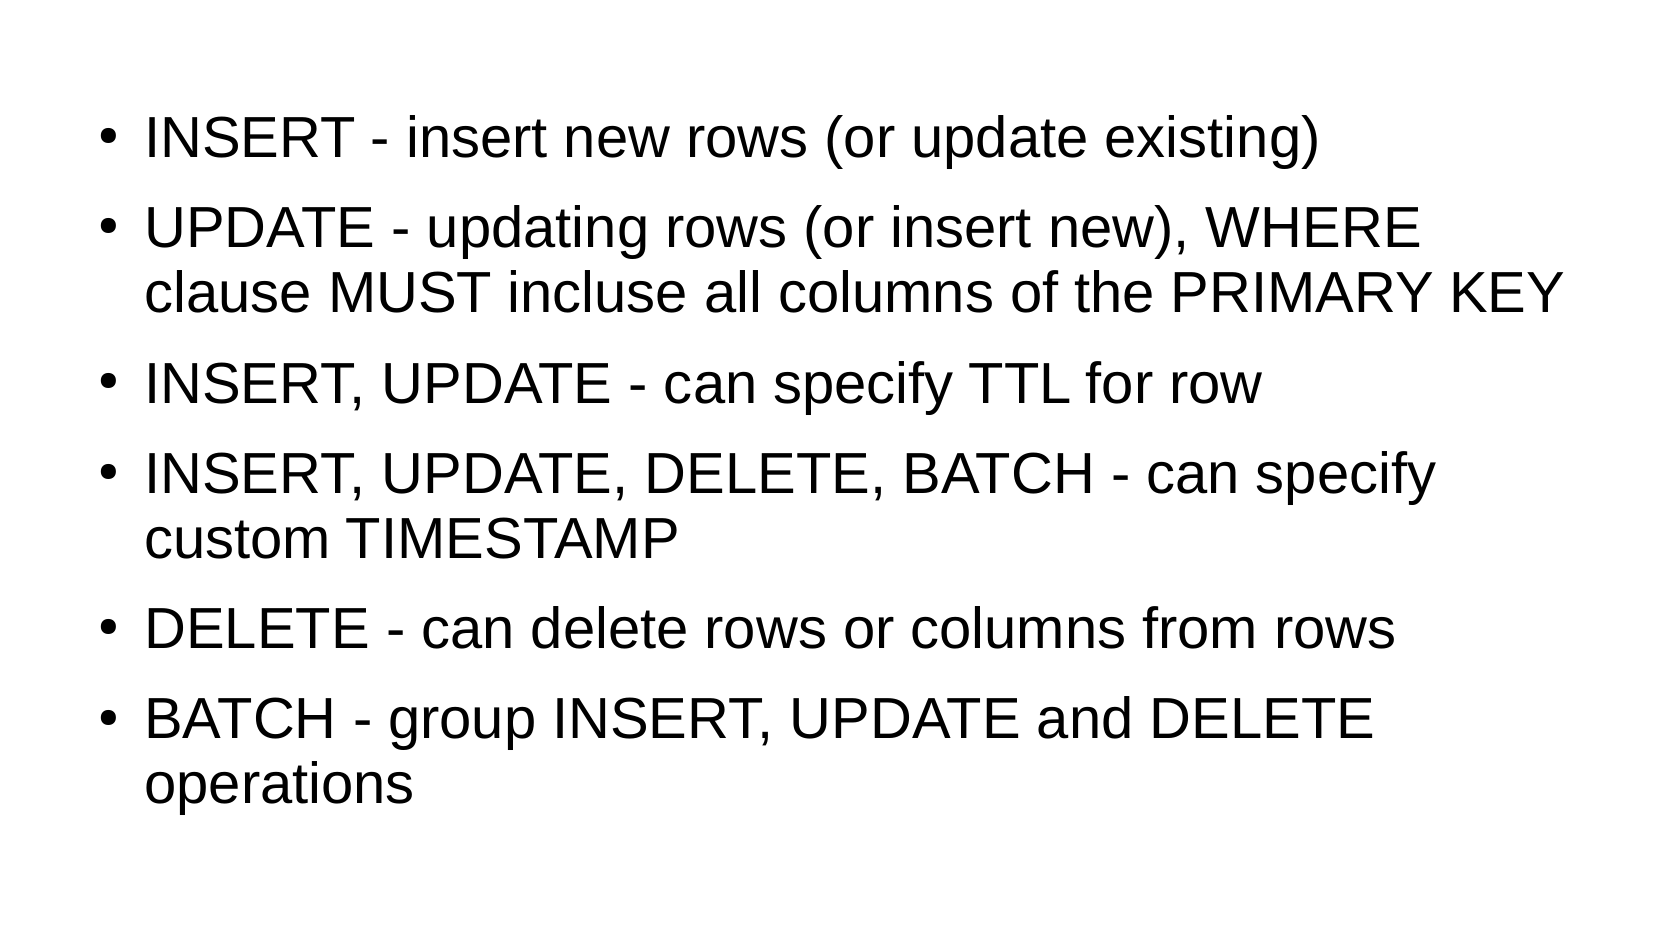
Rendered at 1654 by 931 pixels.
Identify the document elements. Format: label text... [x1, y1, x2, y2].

list INSERT - insert new rows (or update existing) UPDATE - updating rows (or insert new), WHERE clause MUST incluse all columns of the PRIMARY KEY INSERT, UPDATE - can specify TTL for row INSERT, UPDATE, DELETE, BATCH - can specify custom TIMESTAMP DELETE - can delete rows or columns from rows BATCH - group INSERT, UPDATE and DELETE operations [82, 105, 1571, 826]
